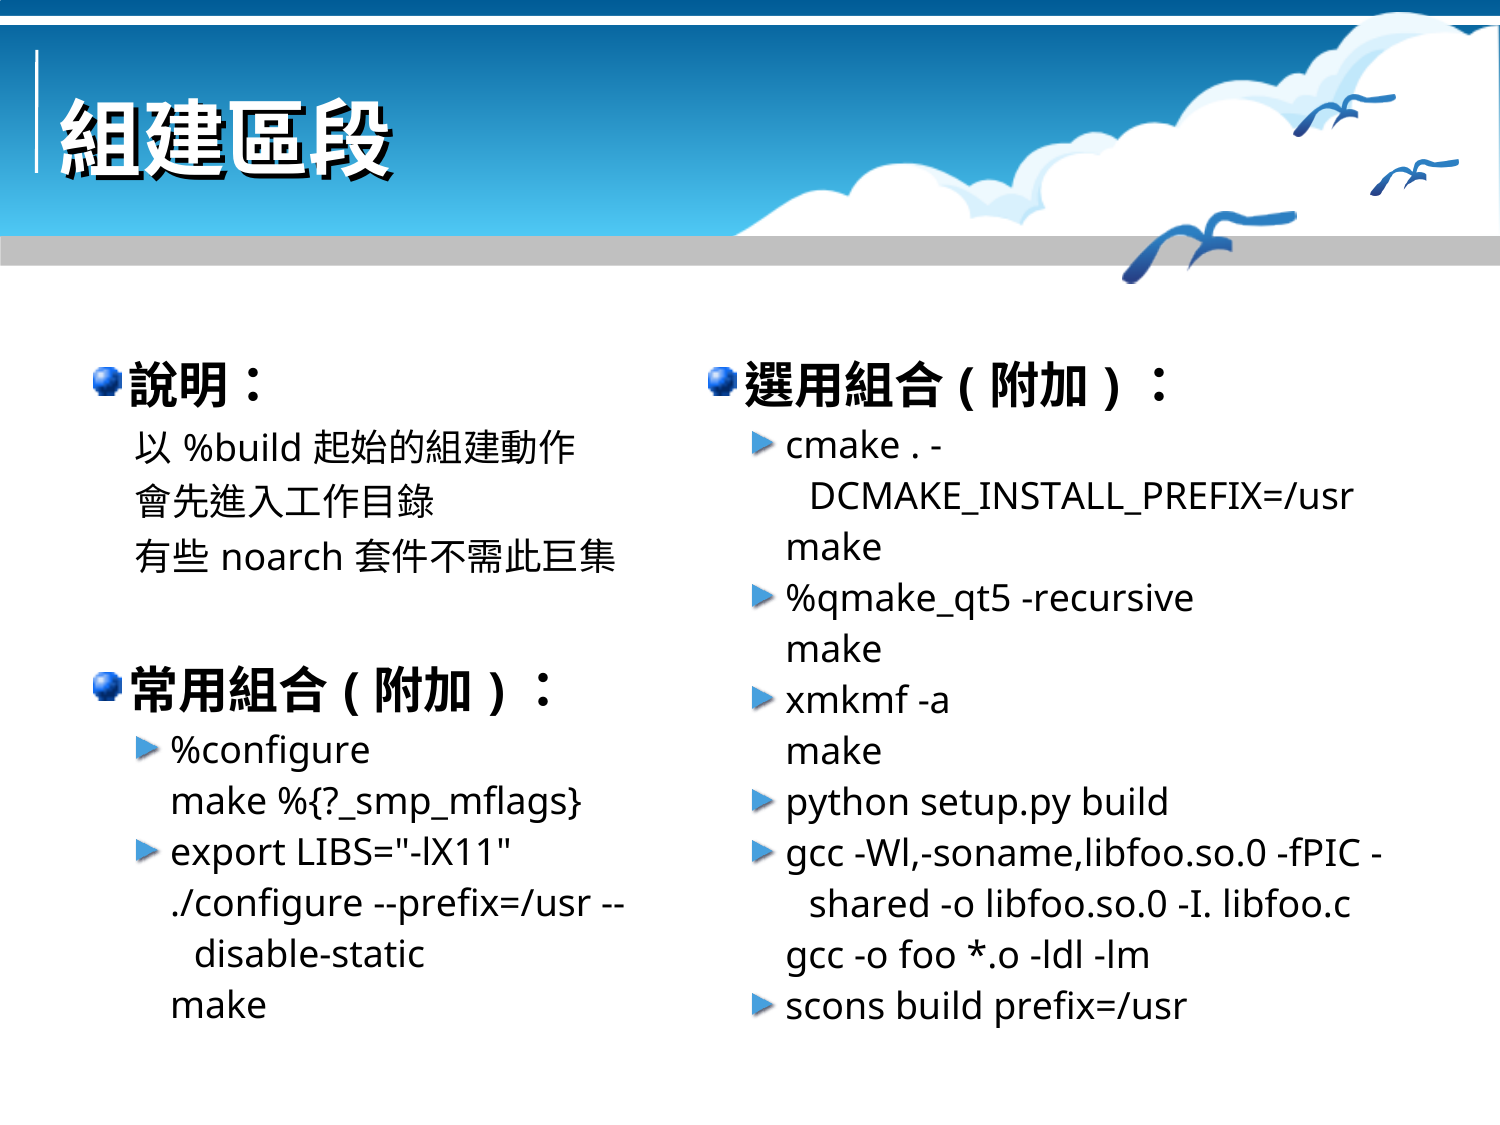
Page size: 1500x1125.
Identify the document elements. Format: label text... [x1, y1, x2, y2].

list 選用組合(附加)： cmake . -DCMAKE_INSTALL_PREFIX=/usr make %qmake_qt5 -recursive make xmkmf -a make python setup.py build gcc -Wl,-soname,libfoo.so.0 -fPIC -shared -o libfoo.so.0 -I. libfoo.c gcc -o foo *.o -ldl -lm scons build prefix=/usr [708, 309, 1447, 1045]
title 組建區段 [59, 86, 1465, 186]
picture [730, 12, 1500, 284]
list 說明： 以%build起始的組建動作 會先進入工作目錄 有些noarch套件不需此巨集 常用組合(附加)： %configure make %{?_smp_mflags} export LIBS="-lX11" ./configure --prefix=/usr --disable-static make [93, 309, 761, 1060]
